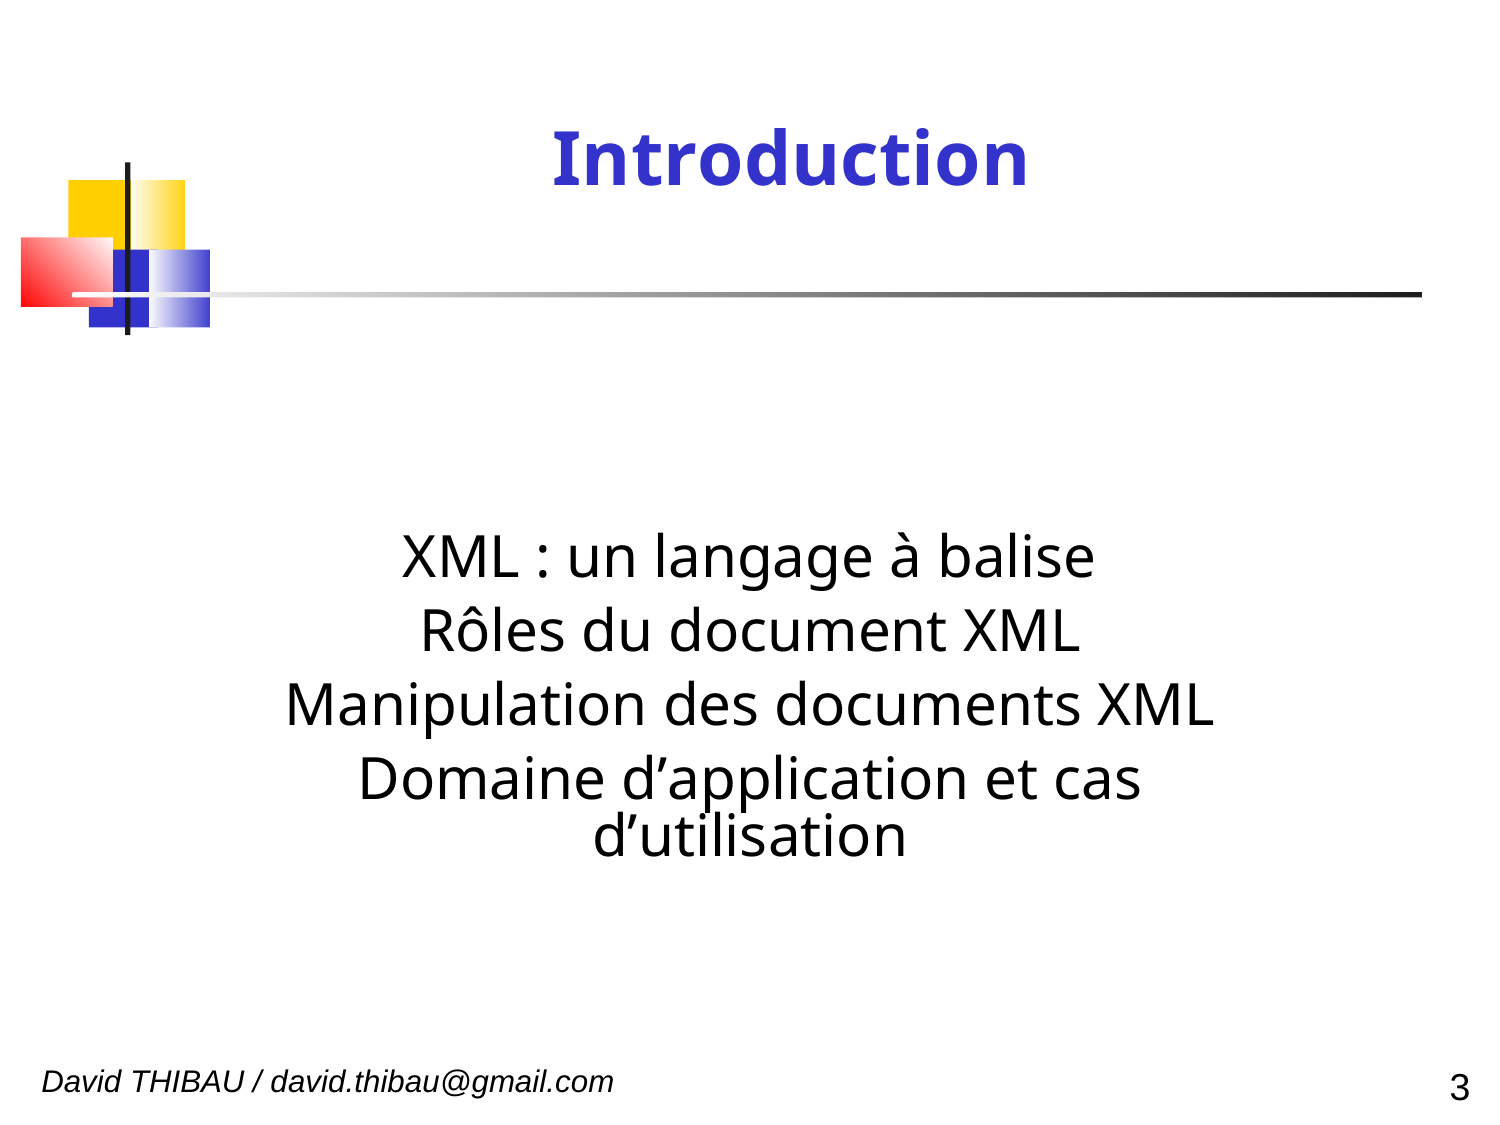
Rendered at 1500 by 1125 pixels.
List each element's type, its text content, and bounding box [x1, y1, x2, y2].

subtitle XML : un langage à balise Rôles du document XML Manipulation des documents XML Domaine d’application et cas d’utilisation [225, 531, 1276, 868]
title Introduction [154, 42, 1430, 284]
